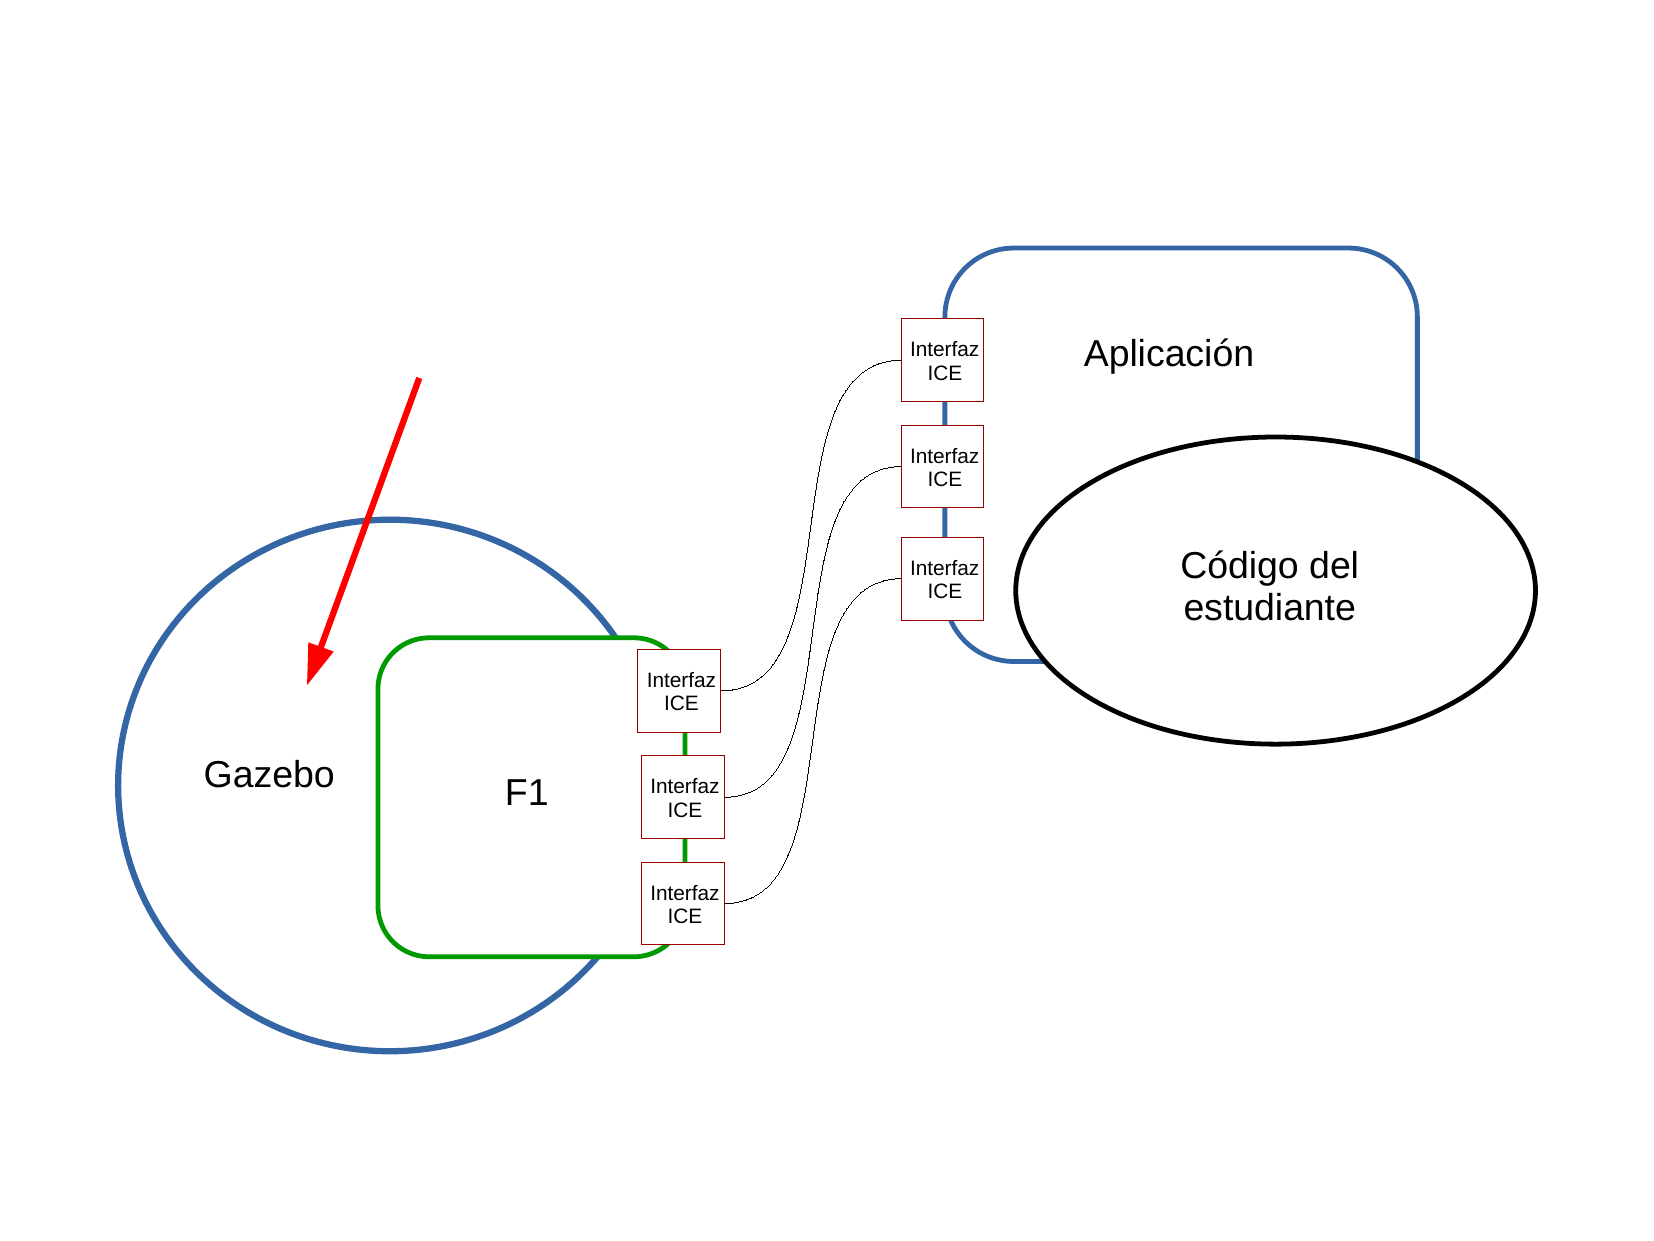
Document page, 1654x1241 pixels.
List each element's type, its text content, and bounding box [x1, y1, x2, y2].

text_box [901, 248, 1536, 745]
text_box Gazebo [188, 746, 378, 804]
text_box Interfaz ICE [850, 330, 1040, 393]
text_box Aplicación [1068, 324, 1282, 382]
text_box F1 [490, 764, 573, 821]
text_box Interfaz ICE [587, 661, 776, 723]
text_box Interfaz ICE [850, 549, 1025, 611]
text_box [118, 519, 725, 1052]
text_box Interfaz ICE [590, 874, 780, 936]
text_box Código del estudiante [1163, 537, 1376, 654]
text_box Interfaz ICE [850, 437, 1040, 499]
text_box Interfaz ICE [590, 767, 780, 830]
